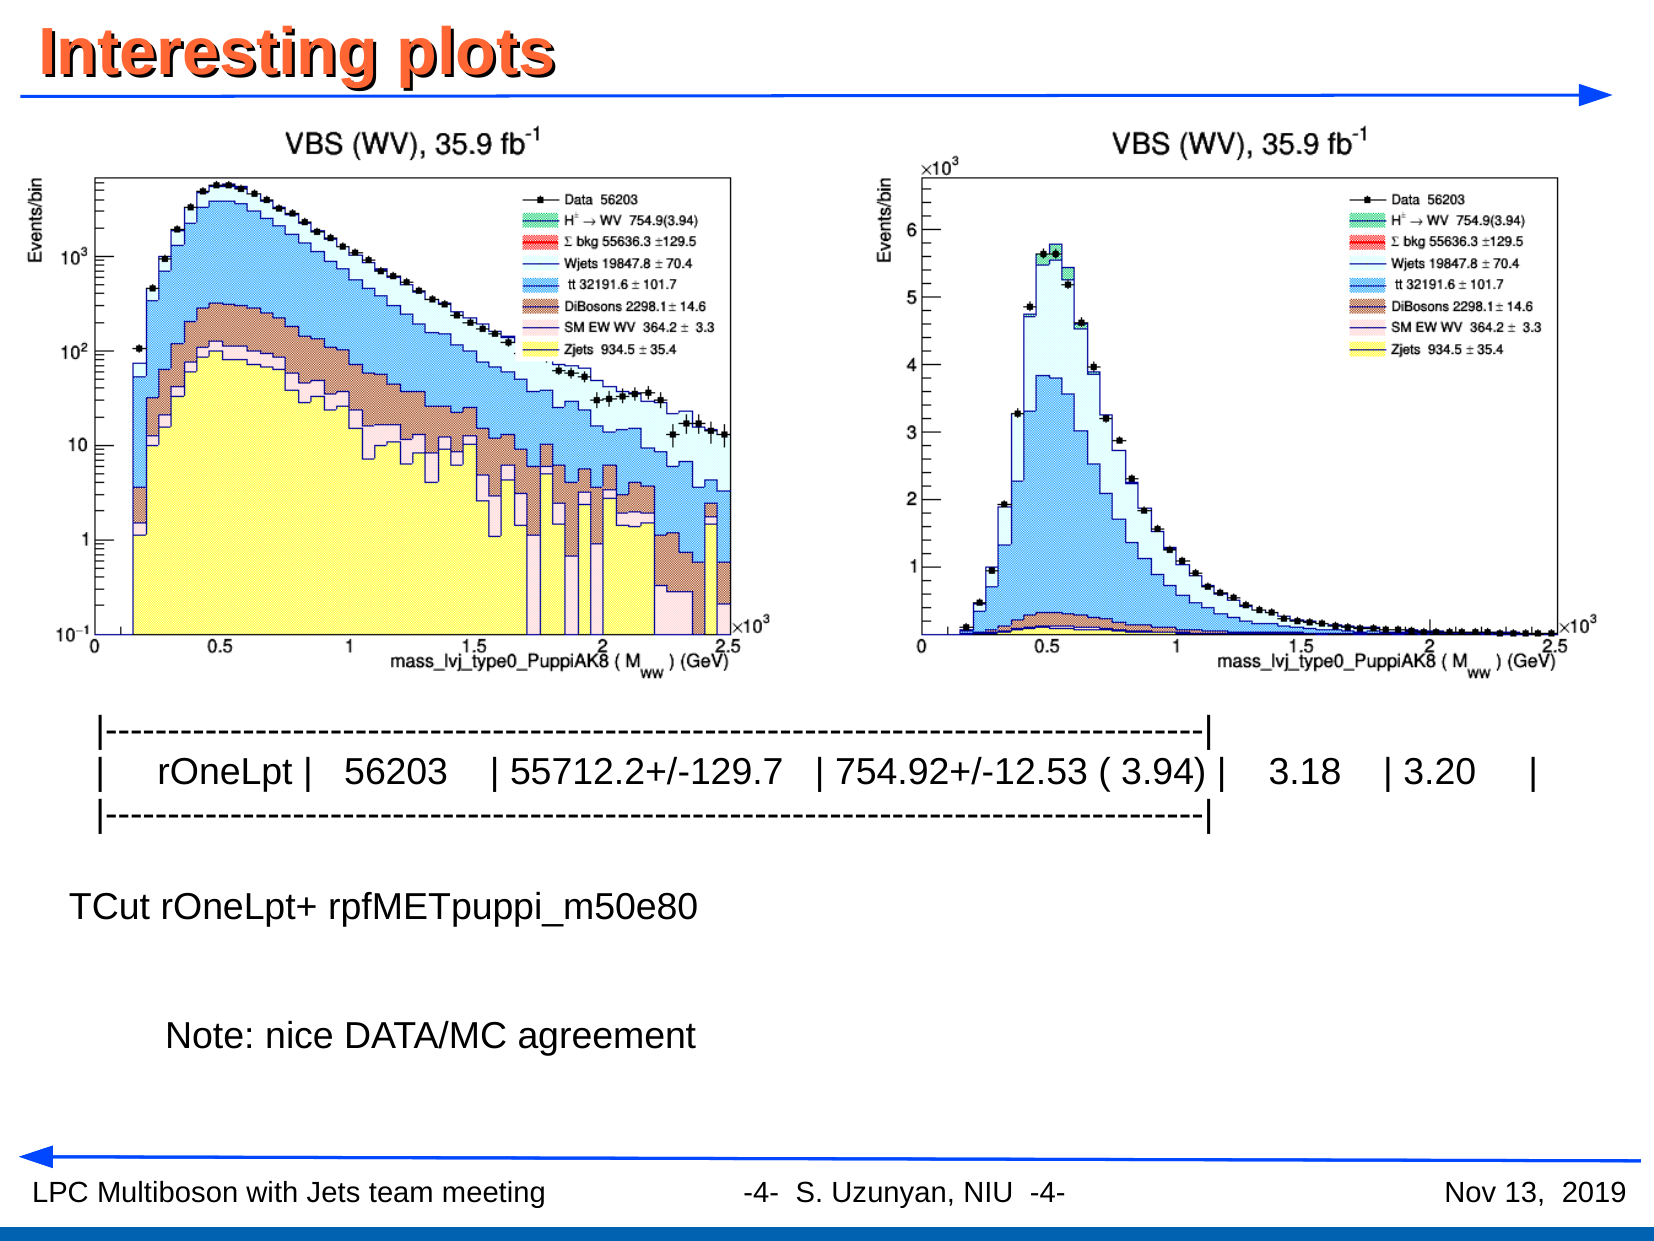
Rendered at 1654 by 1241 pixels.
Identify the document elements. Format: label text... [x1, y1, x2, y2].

text_box Interesting plots [4, 6, 1527, 97]
text_box TCut rOneLpt+ rpfMETpuppi_m50e80 [54, 877, 1612, 976]
text_box LPC Multiboson with Jets team meeting -4- S. Uzunyan, NIU -4- Nov 13, 2019 [17, 1168, 1654, 1229]
picture [0, 116, 1654, 698]
text_box Note: nice DATA/MC agreement [150, 1007, 722, 1064]
text_box |----------------------------------------------------------------------------------------| | rOneLpt | 56203 | 55712.2+/-129.7 | 754.92+/-12.53 ( 3.94) | 3.18 | 3.20 | |----------------------------------------------------------------------------------------| [80, 701, 1555, 841]
